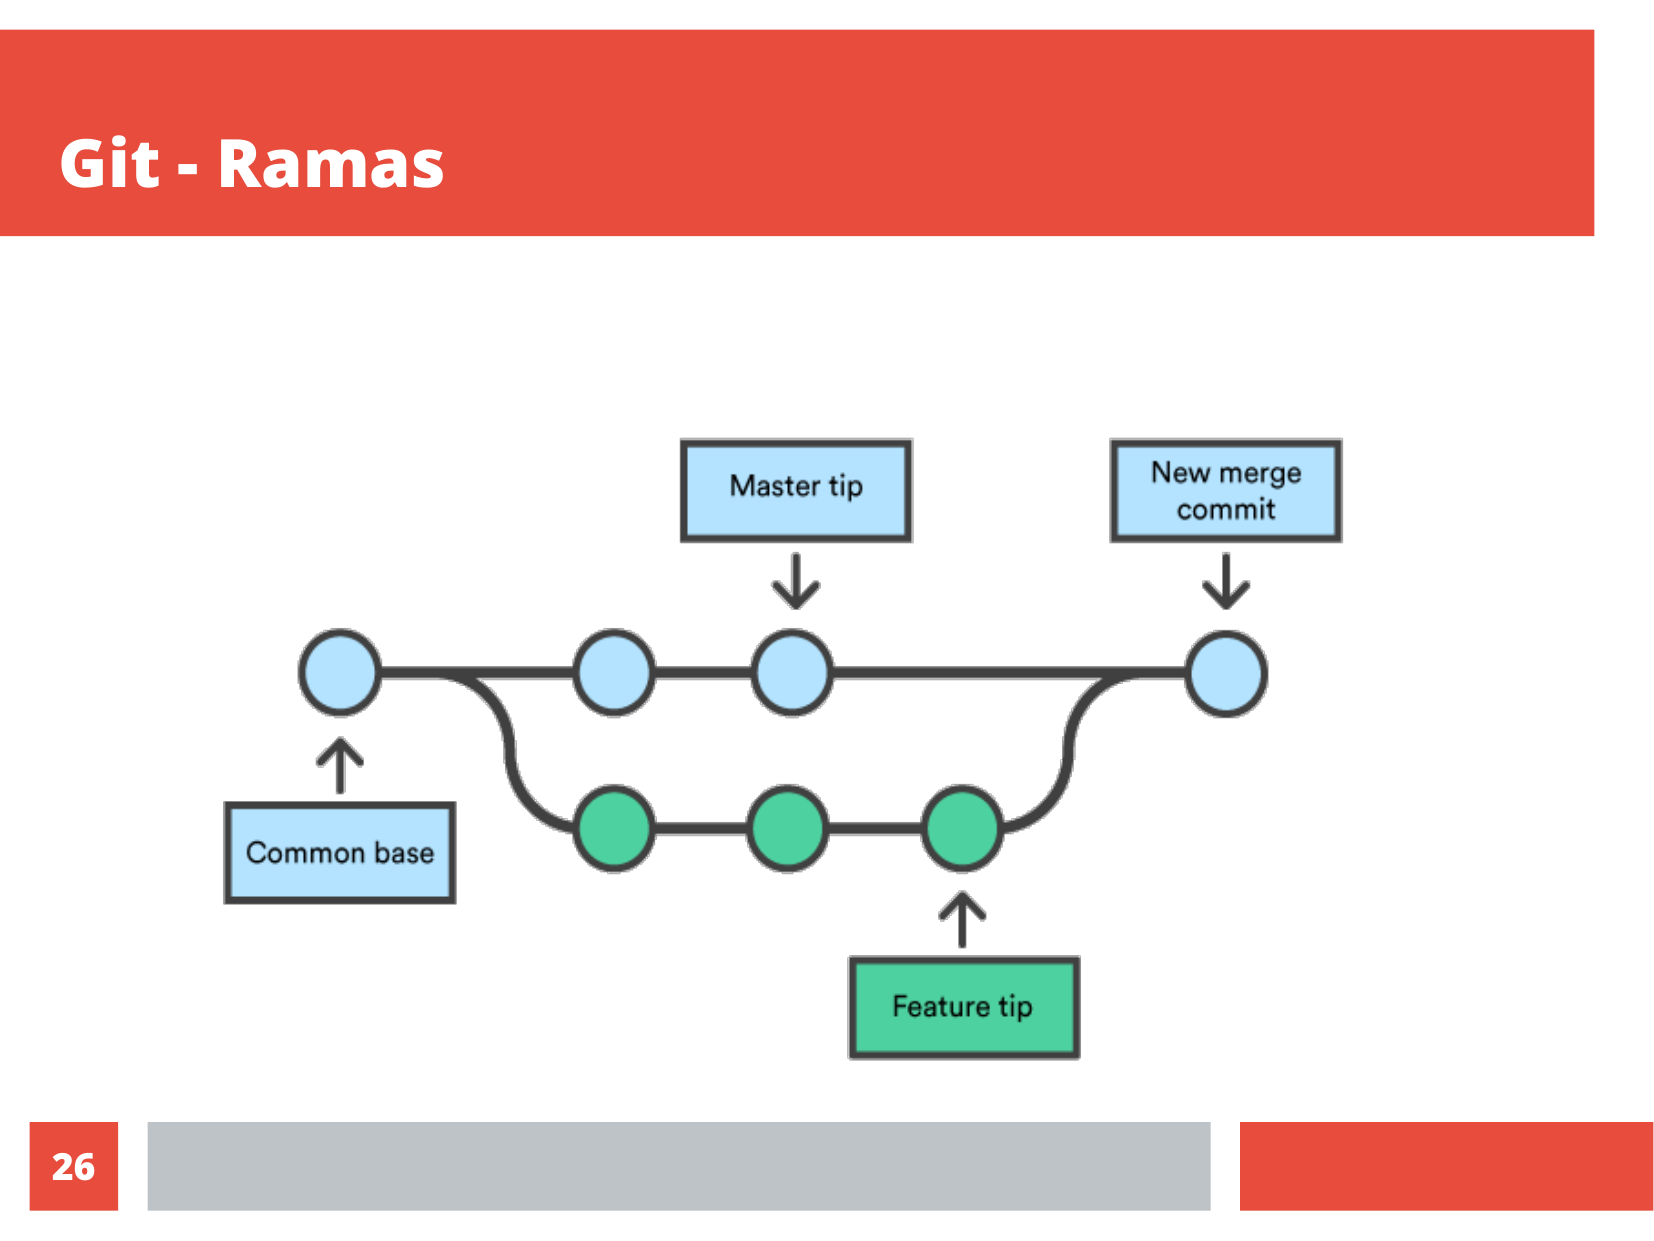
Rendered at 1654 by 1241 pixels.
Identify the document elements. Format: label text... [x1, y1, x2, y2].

title Git - Ramas [59, 59, 1595, 207]
picture [60, 239, 1516, 1111]
